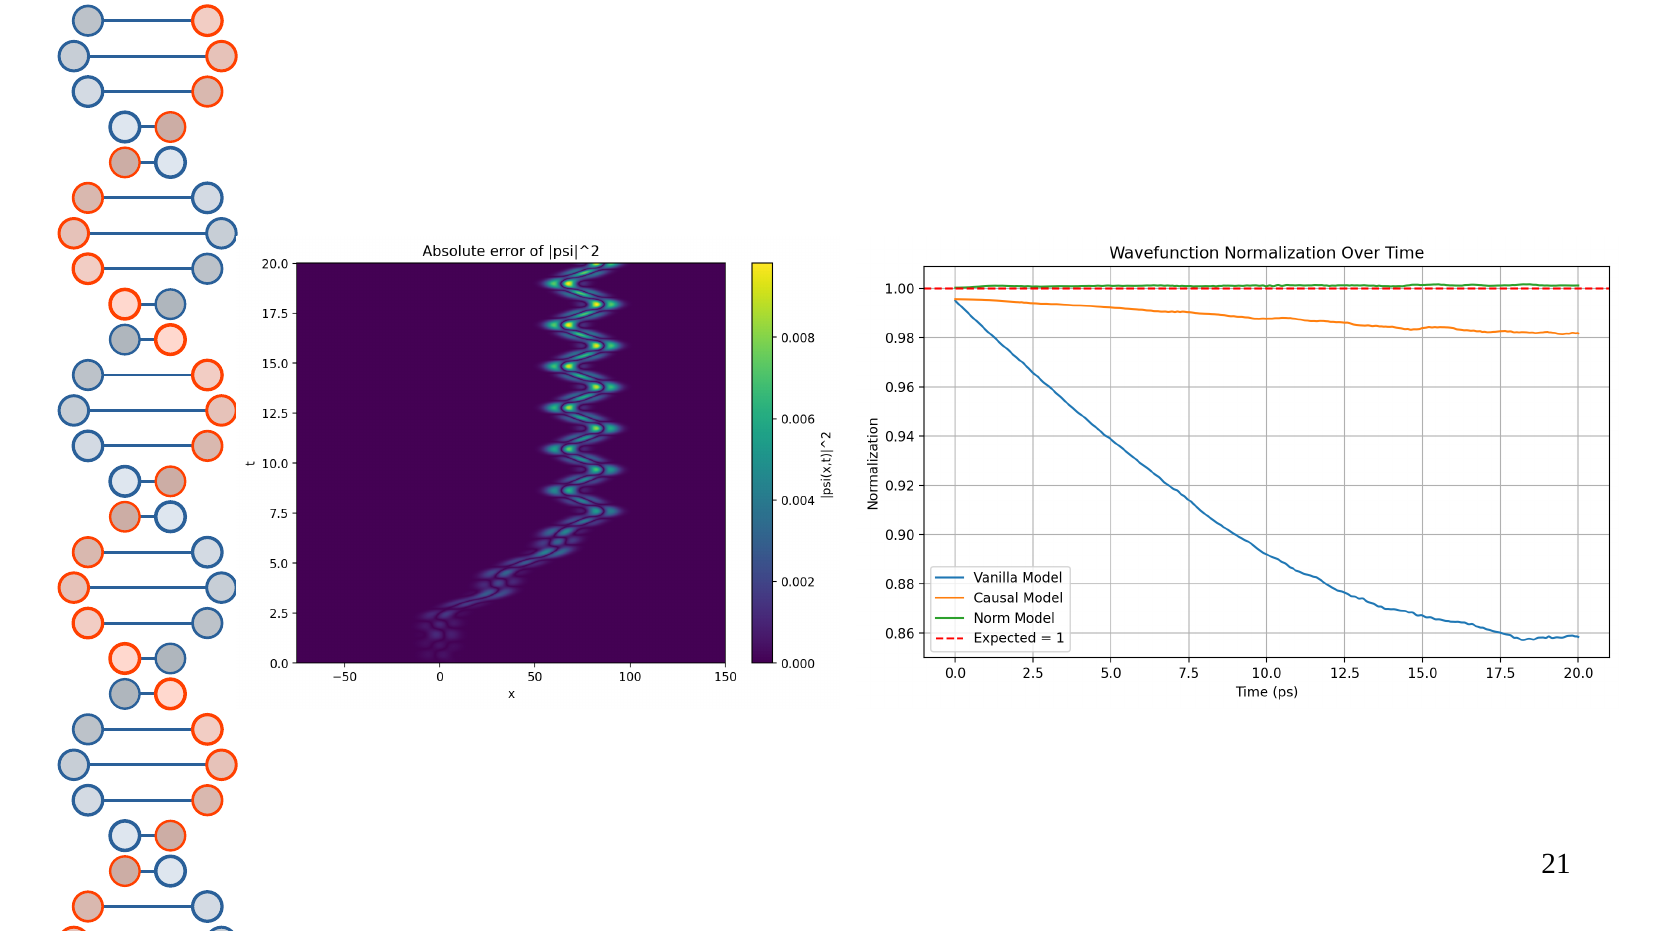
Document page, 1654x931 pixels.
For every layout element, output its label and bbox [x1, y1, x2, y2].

picture [236, 236, 840, 709]
picture [856, 236, 1619, 709]
